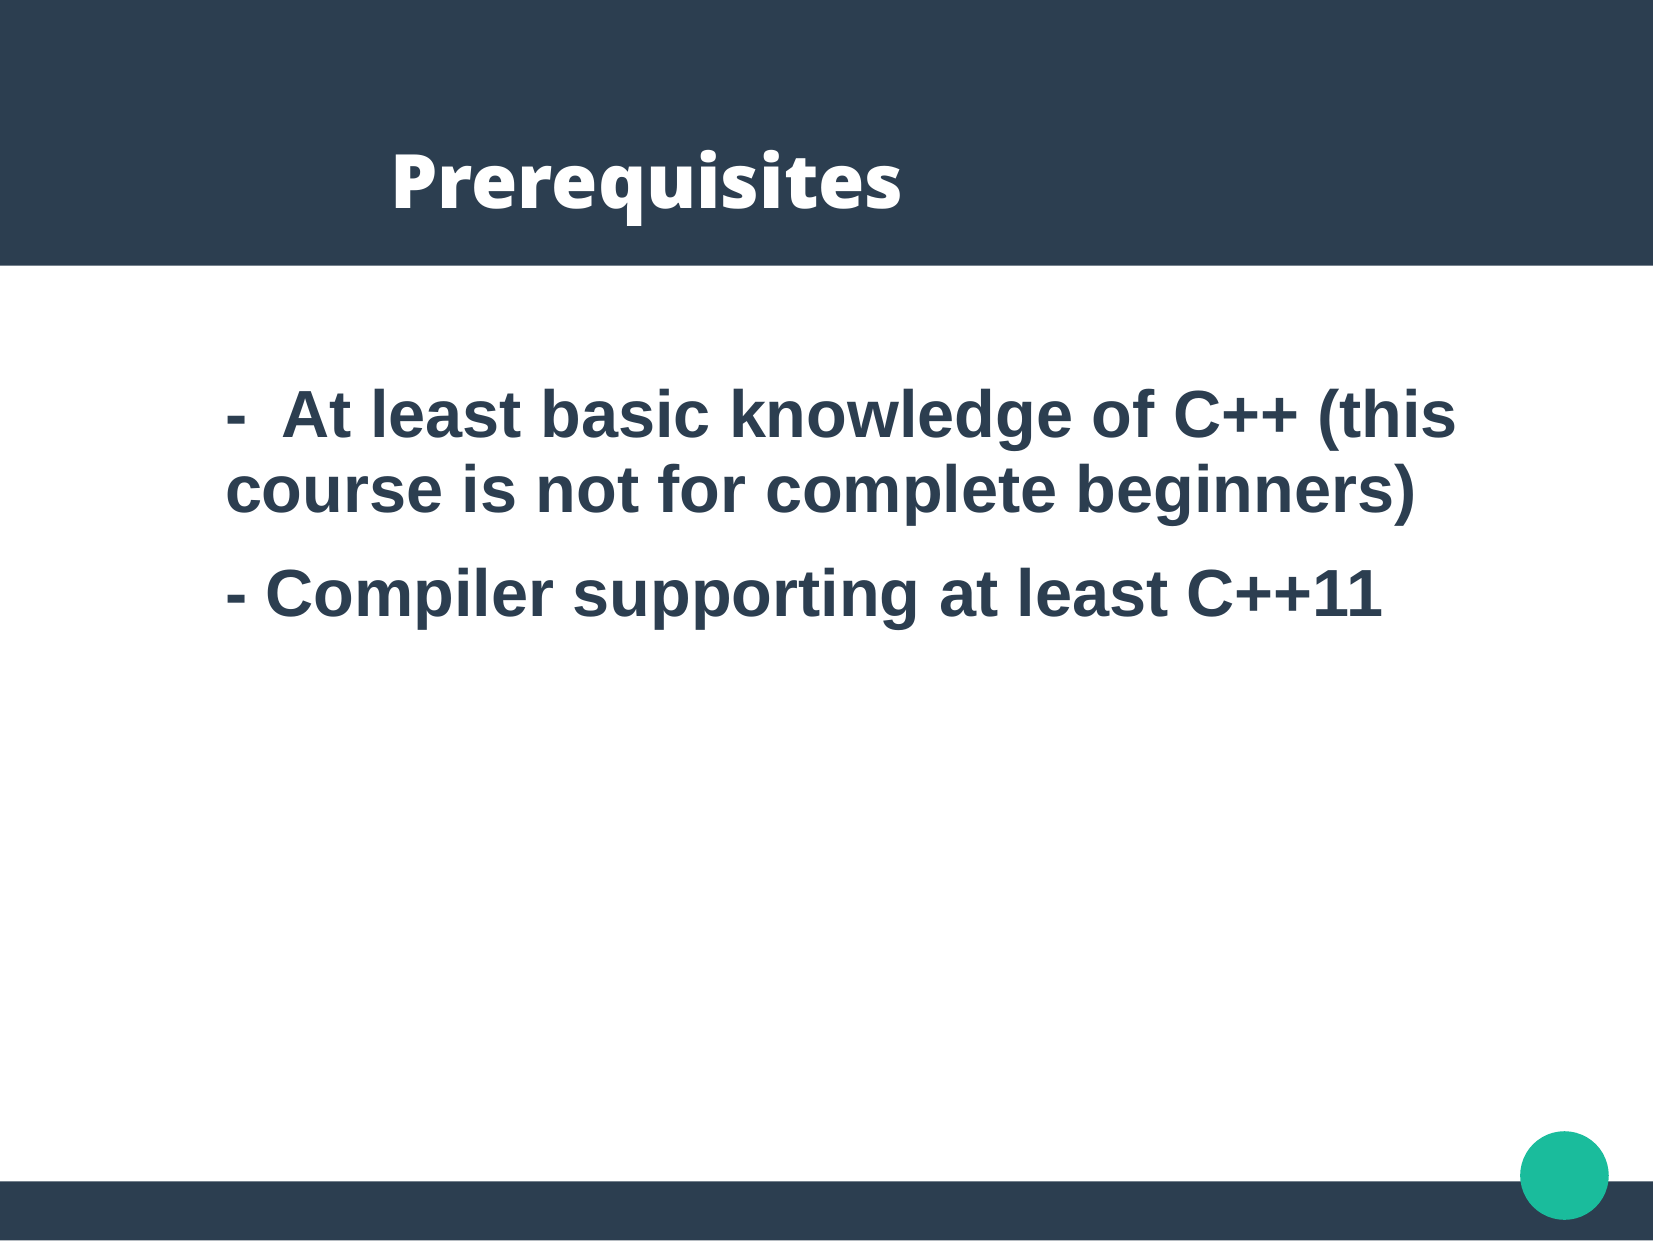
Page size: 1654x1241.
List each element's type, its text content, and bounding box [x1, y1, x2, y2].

list - At least basic knowledge of C++ (this course is not for complete beginners) - Compiler supporting at least C++11 [225, 272, 1571, 992]
title Prerequisites [58, 40, 1594, 216]
